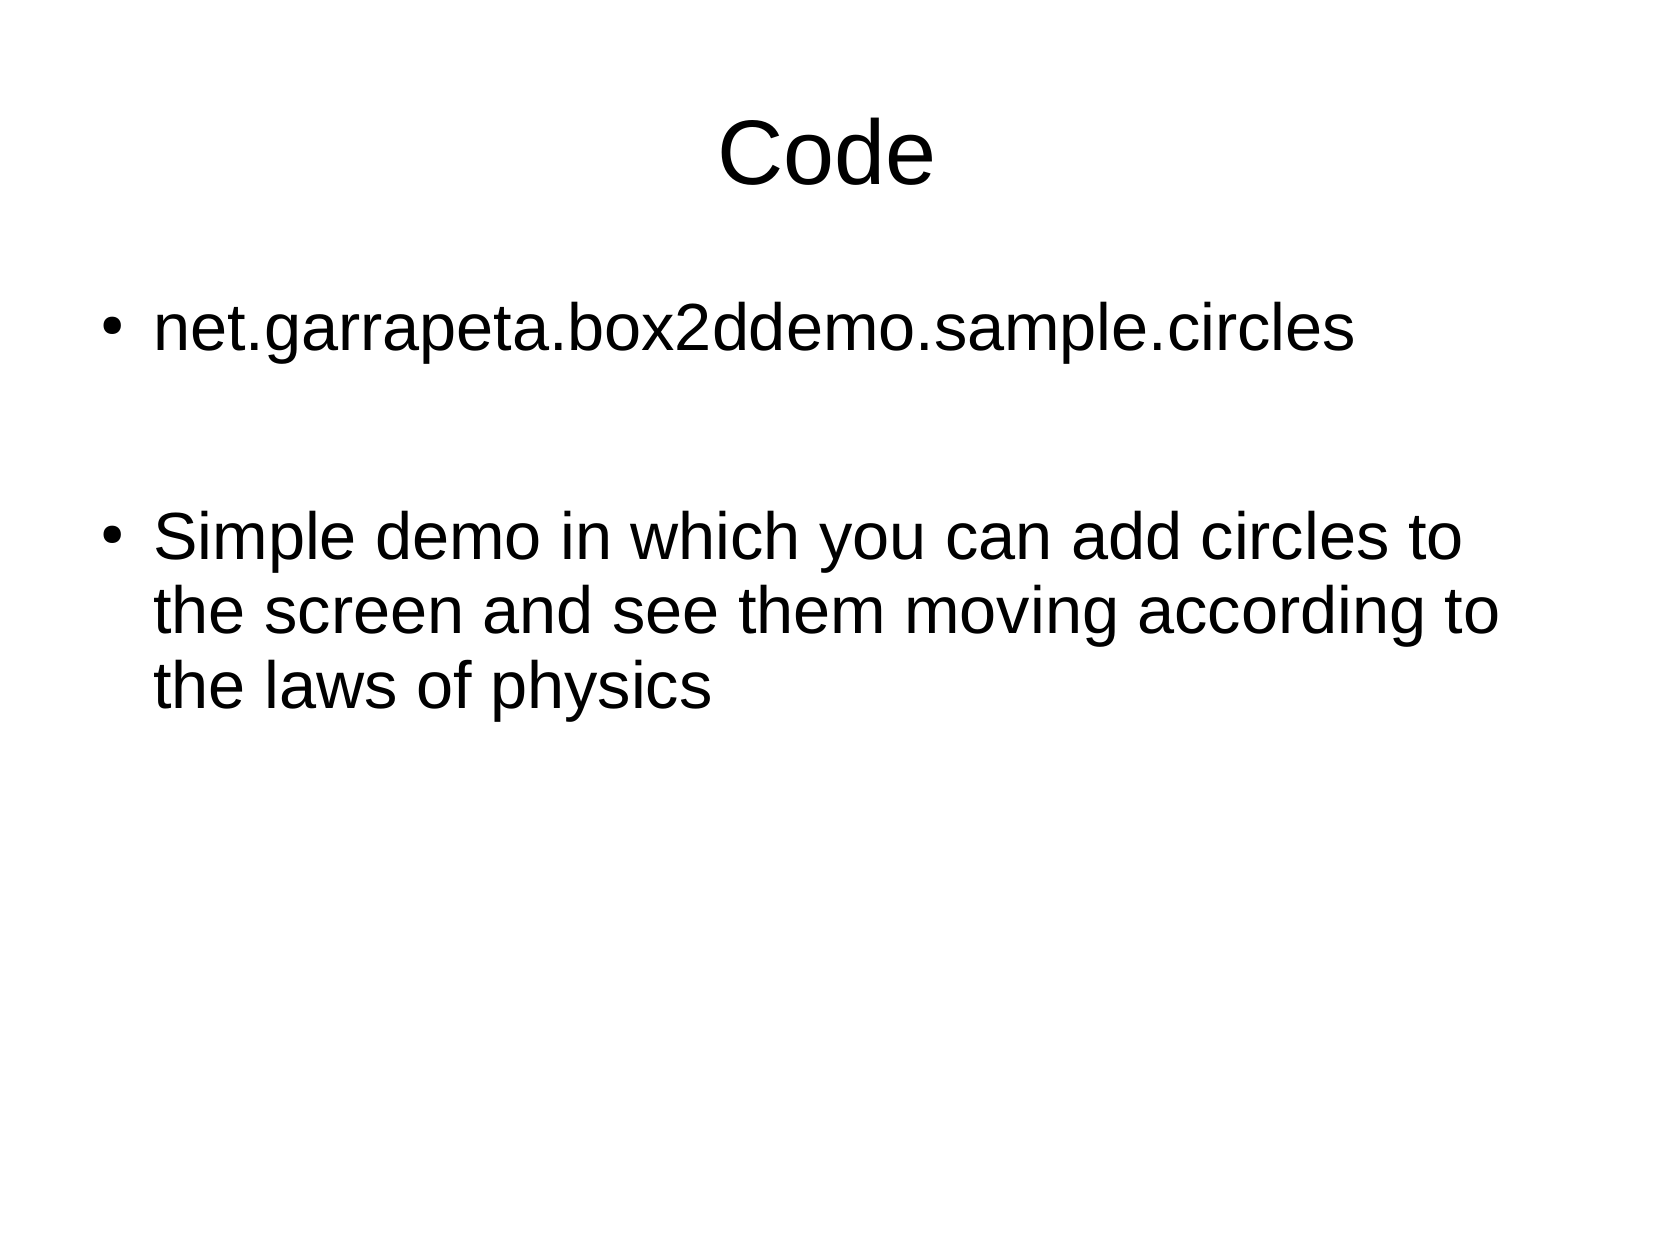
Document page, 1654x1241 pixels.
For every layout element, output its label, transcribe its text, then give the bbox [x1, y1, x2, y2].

title Code [82, 49, 1571, 257]
list net.garrapeta.box2ddemo.sample.circles Simple demo in which you can add circles to the screen and see them moving according to the laws of physics [82, 290, 1538, 1010]
